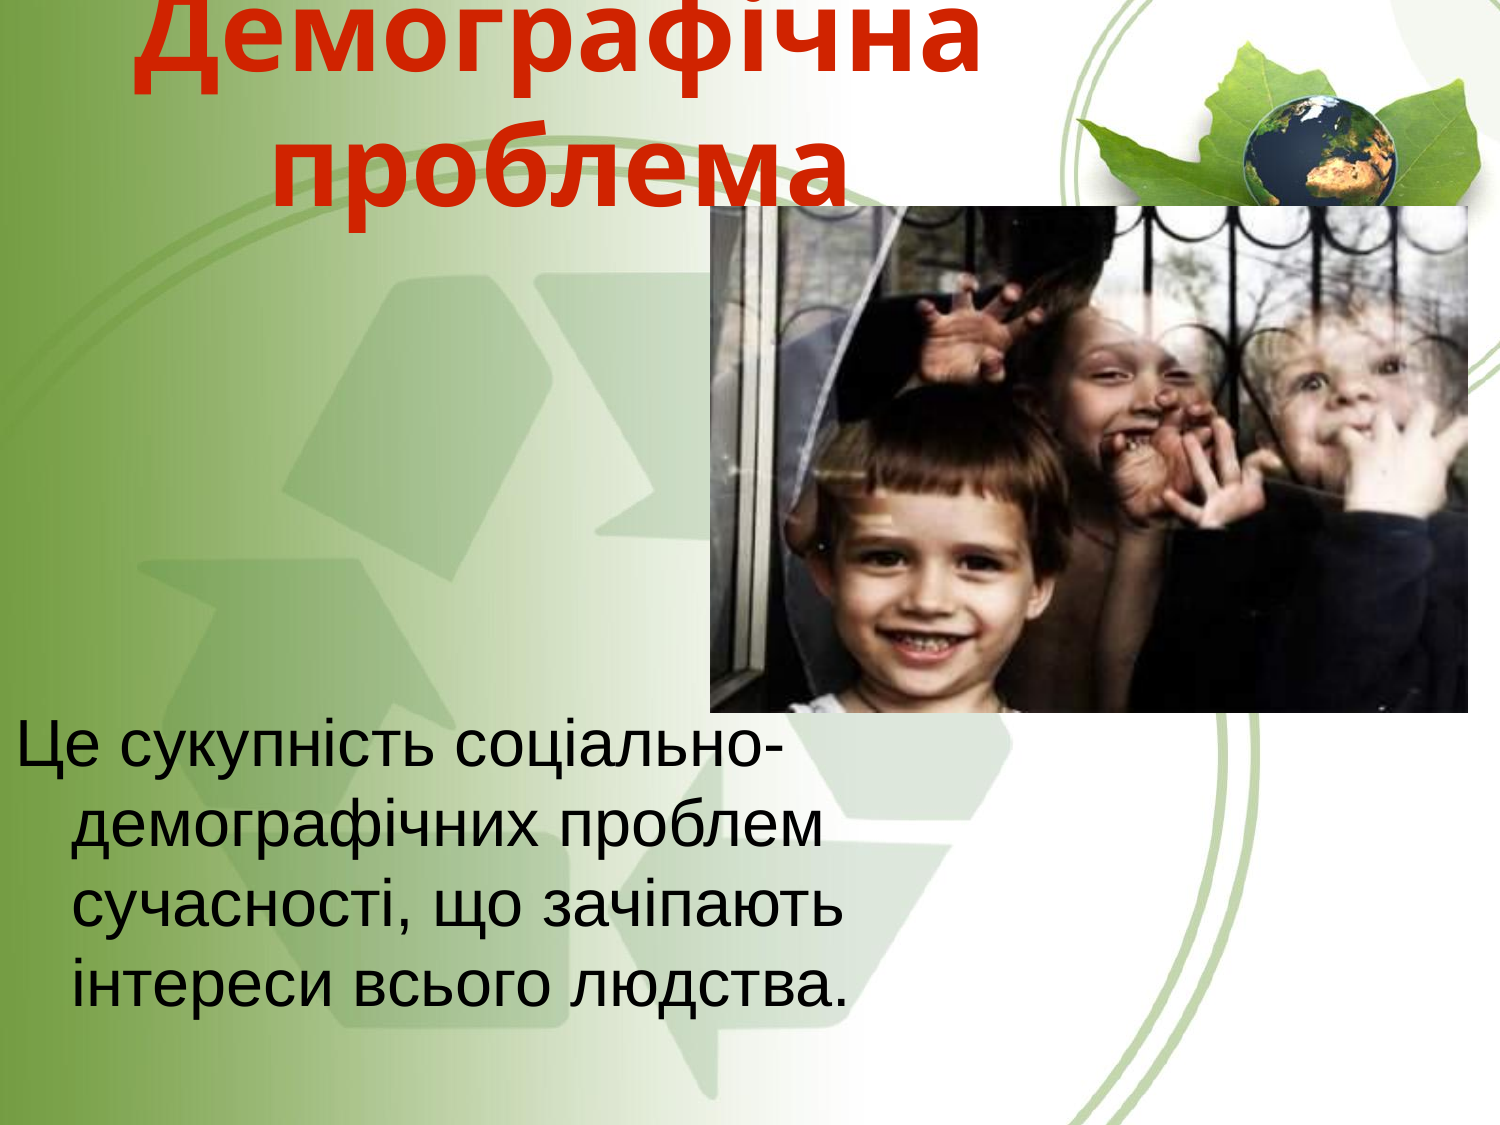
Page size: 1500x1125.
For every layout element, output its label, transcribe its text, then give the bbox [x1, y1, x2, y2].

list Це сукупність соціально-демографічних проблем сучасності, що зачіпають інтереси всього людства. [0, 692, 1087, 1099]
picture [368, 188, 386, 193]
title Демографічна проблема [29, 0, 1092, 188]
picture [807, 188, 827, 195]
picture [507, 188, 527, 193]
picture [0, 0, 1500, 1125]
picture [436, 188, 456, 194]
